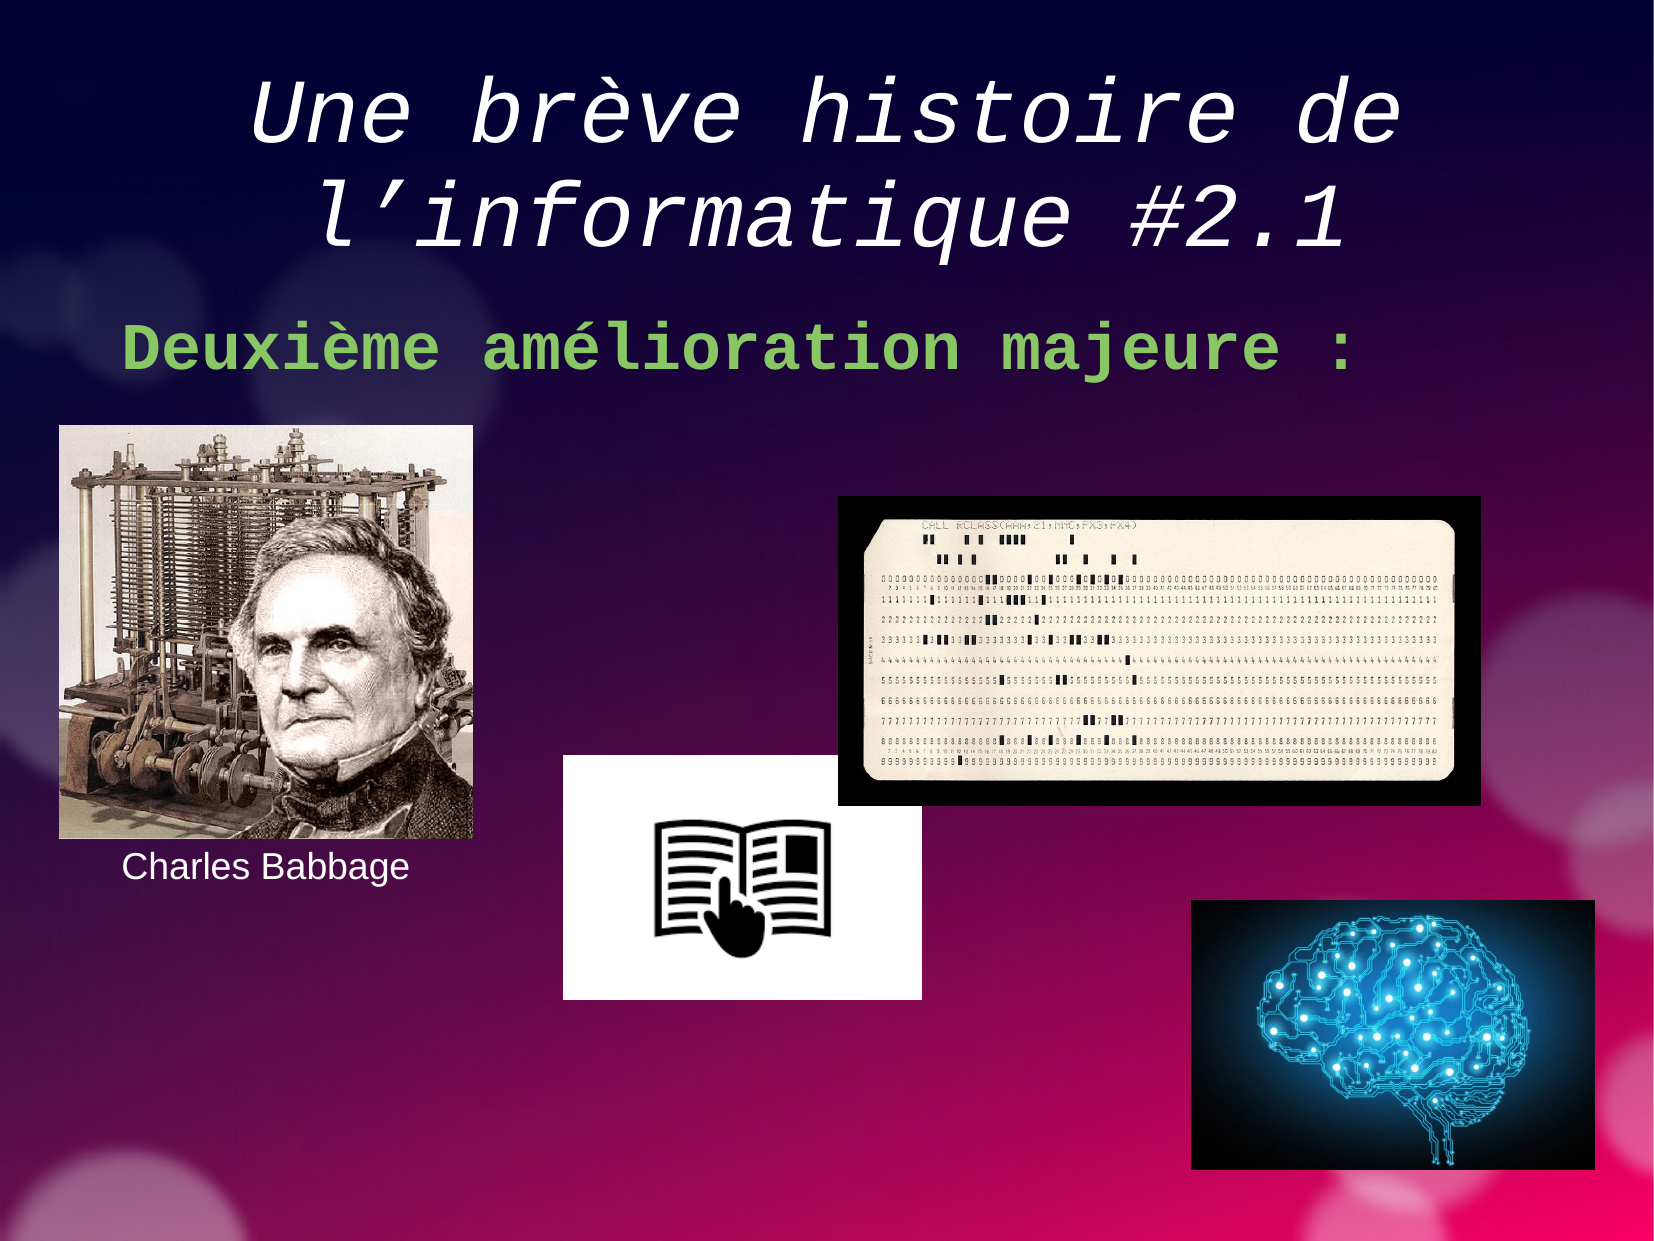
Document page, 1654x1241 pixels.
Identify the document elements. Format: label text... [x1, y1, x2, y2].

text_box Charles Babbage [59, 838, 473, 896]
title Une brève histoire de l’informatique #2.1 [82, 66, 1571, 275]
picture [0, 0, 1654, 1241]
text_box Deuxième amélioration majeure : [106, 306, 1571, 473]
